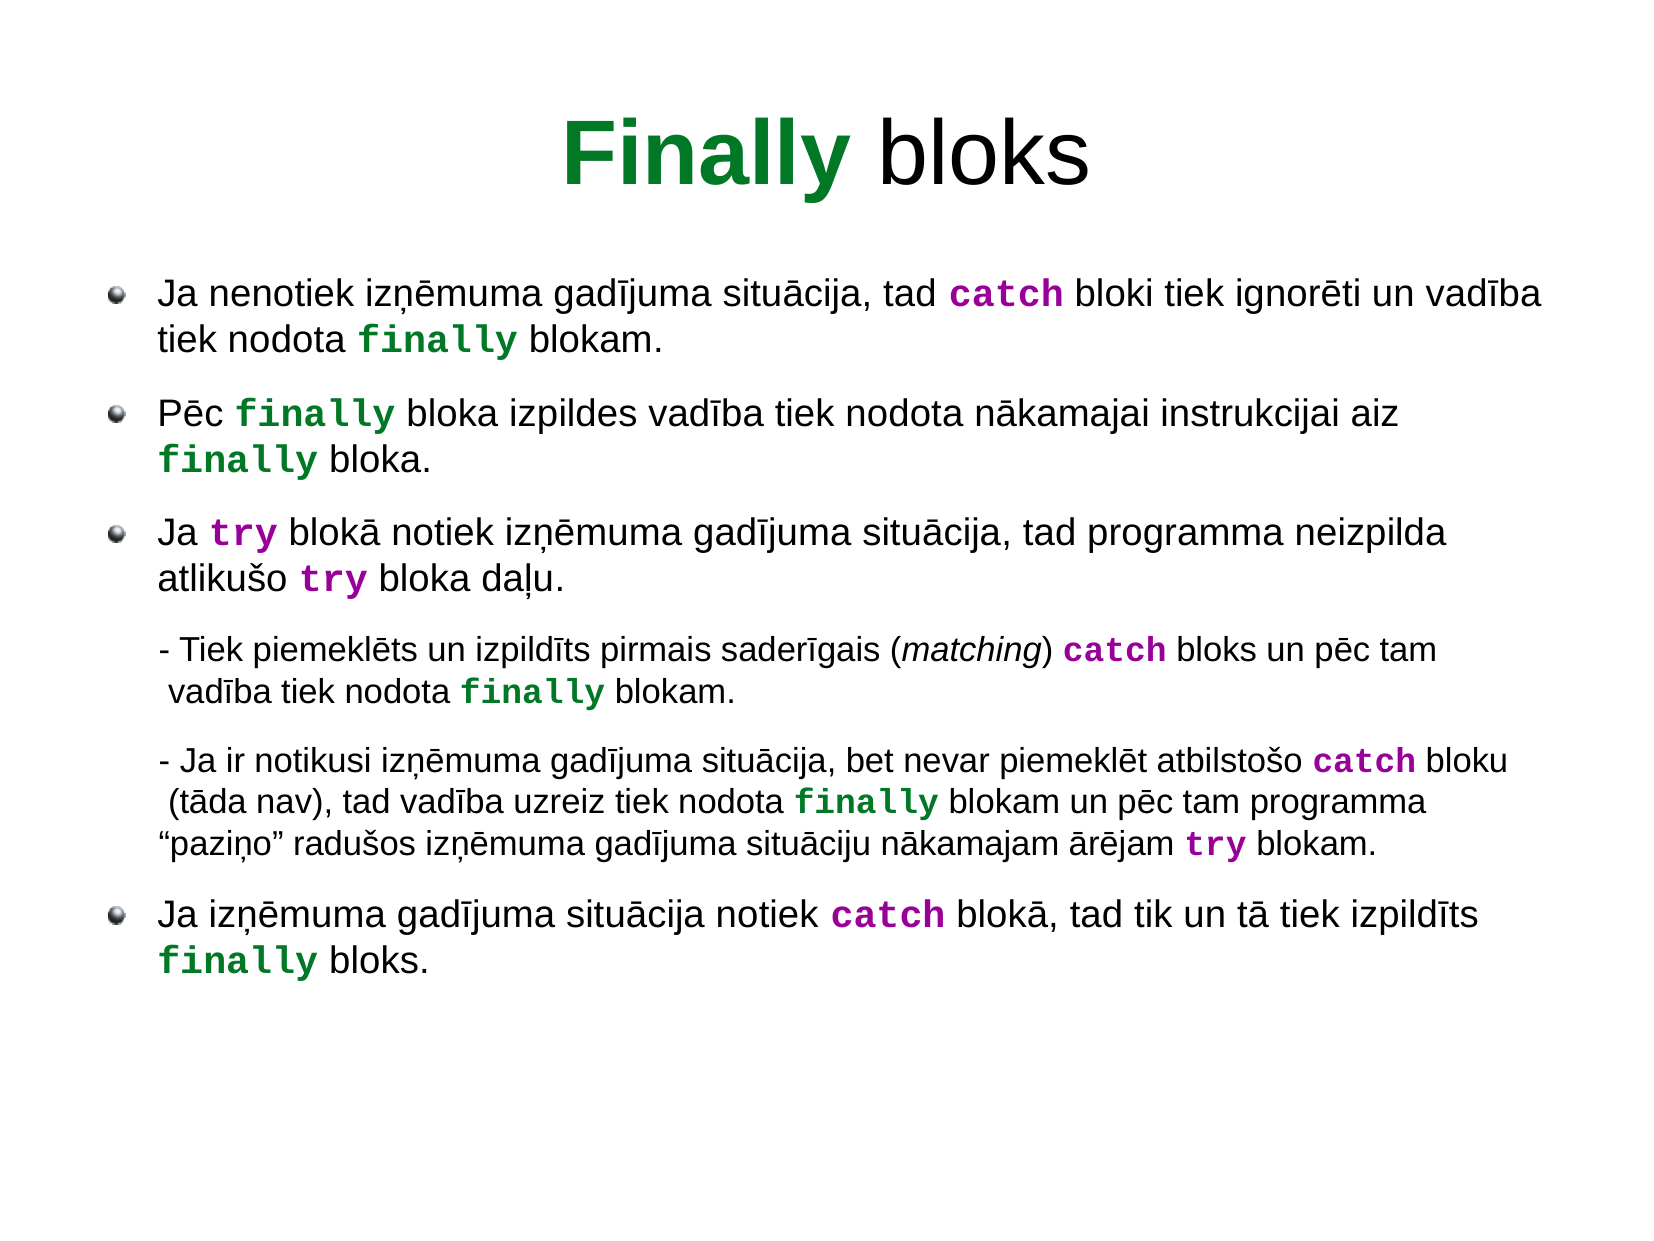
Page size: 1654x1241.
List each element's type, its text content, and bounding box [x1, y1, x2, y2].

list Ja nenotiek izņēmuma gadījuma situācija, tad catch bloki tiek ignorēti un vadība tiek nodota finally blokam. Pēc finally bloka izpildes vadība tiek nodota nākamajai instrukcijai aiz finally bloka. Ja try blokā notiek izņēmuma gadījuma situācija, tad programma neizpilda atlikušo try bloka daļu. - Tiek piemeklēts un izpildīts pirmais saderīgais (matching) catch bloks un pēc tam vadība tiek nodota finally blokam. - Ja ir notikusi izņēmuma gadījuma situācija, bet nevar piemeklēt atbilstošo catch bloku (tāda nav), tad vadība uzreiz tiek nodota finally blokam un pēc tam programma “paziņo” radušos izņēmuma gadījuma situāciju nākamajam ārējam try blokam. Ja izņēmuma gadījuma situācija notiek catch blokā, tad tik un tā tiek izpildīts finally bloks. [92, 271, 1548, 991]
title Finally bloks [82, 49, 1571, 257]
